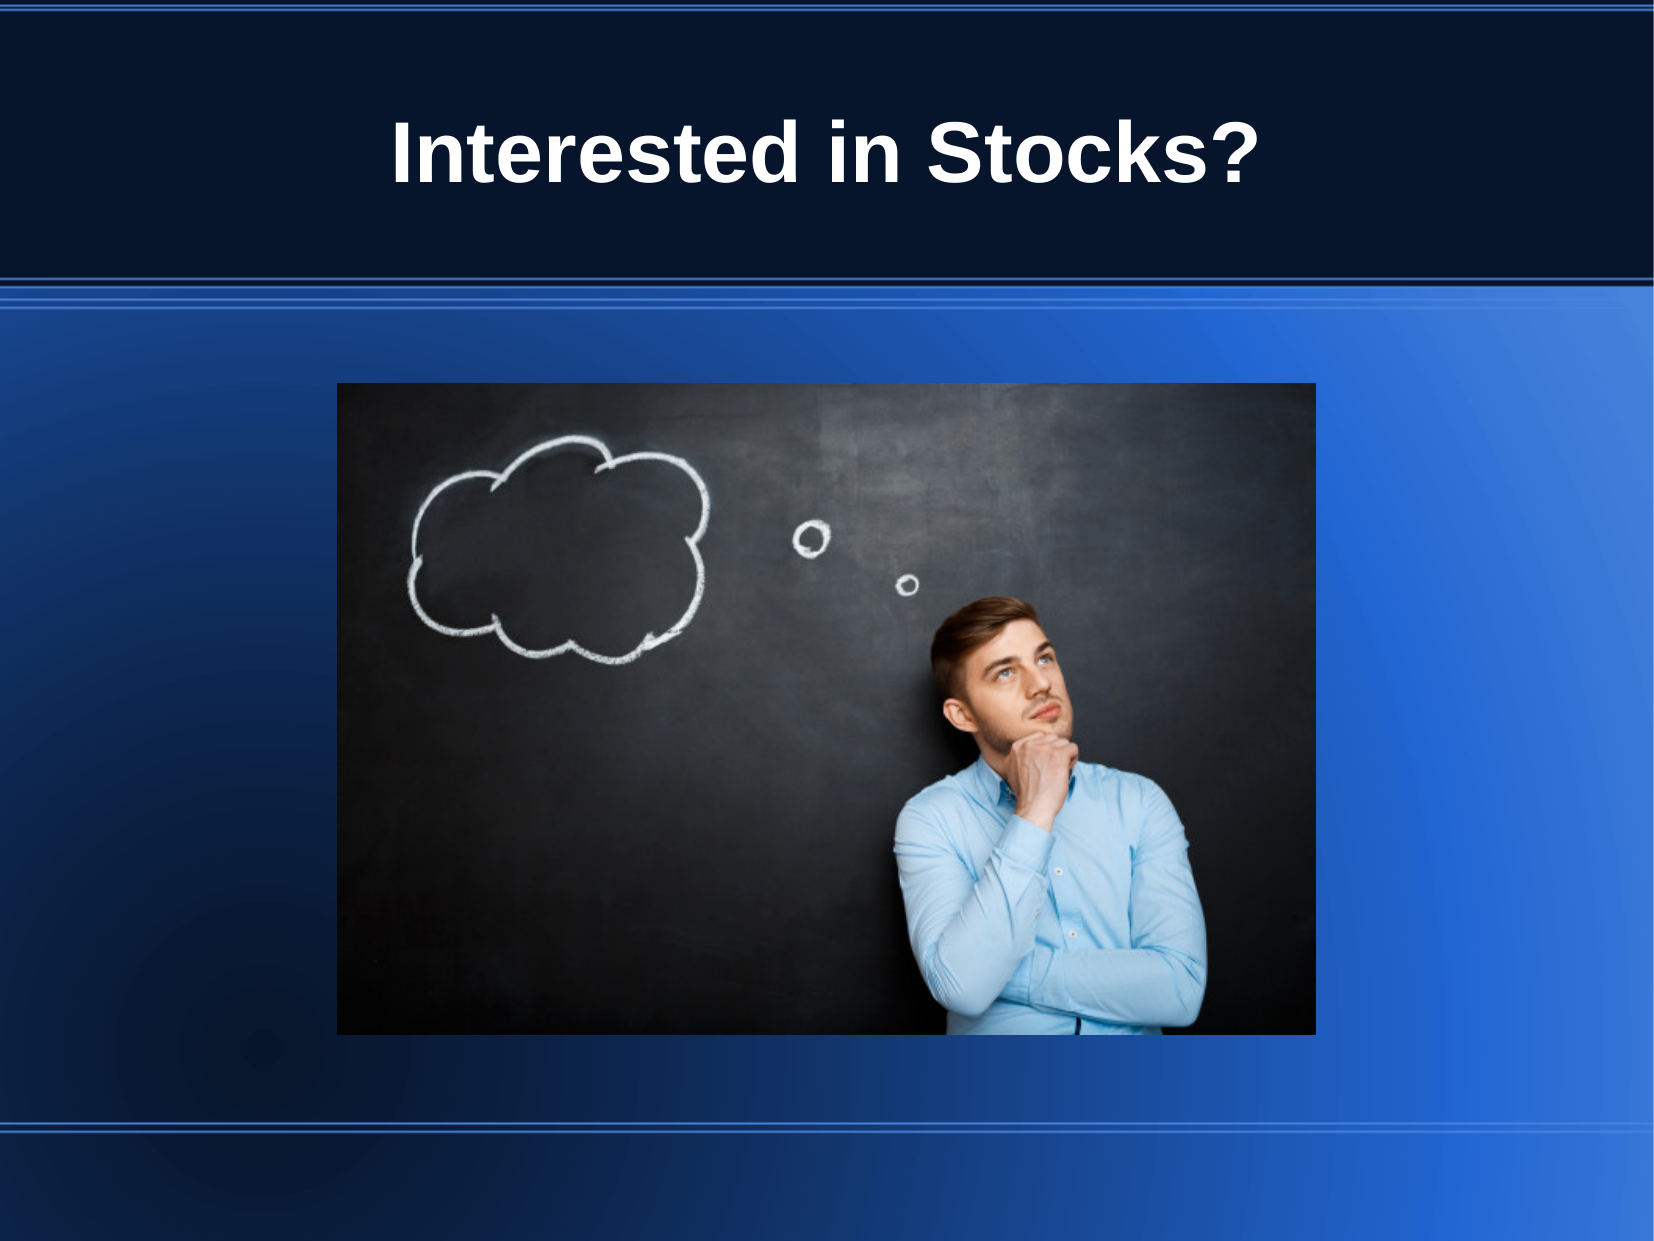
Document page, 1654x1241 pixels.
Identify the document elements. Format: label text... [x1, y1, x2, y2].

picture [0, 0, 1654, 1241]
title Interested in Stocks? [82, 49, 1571, 257]
